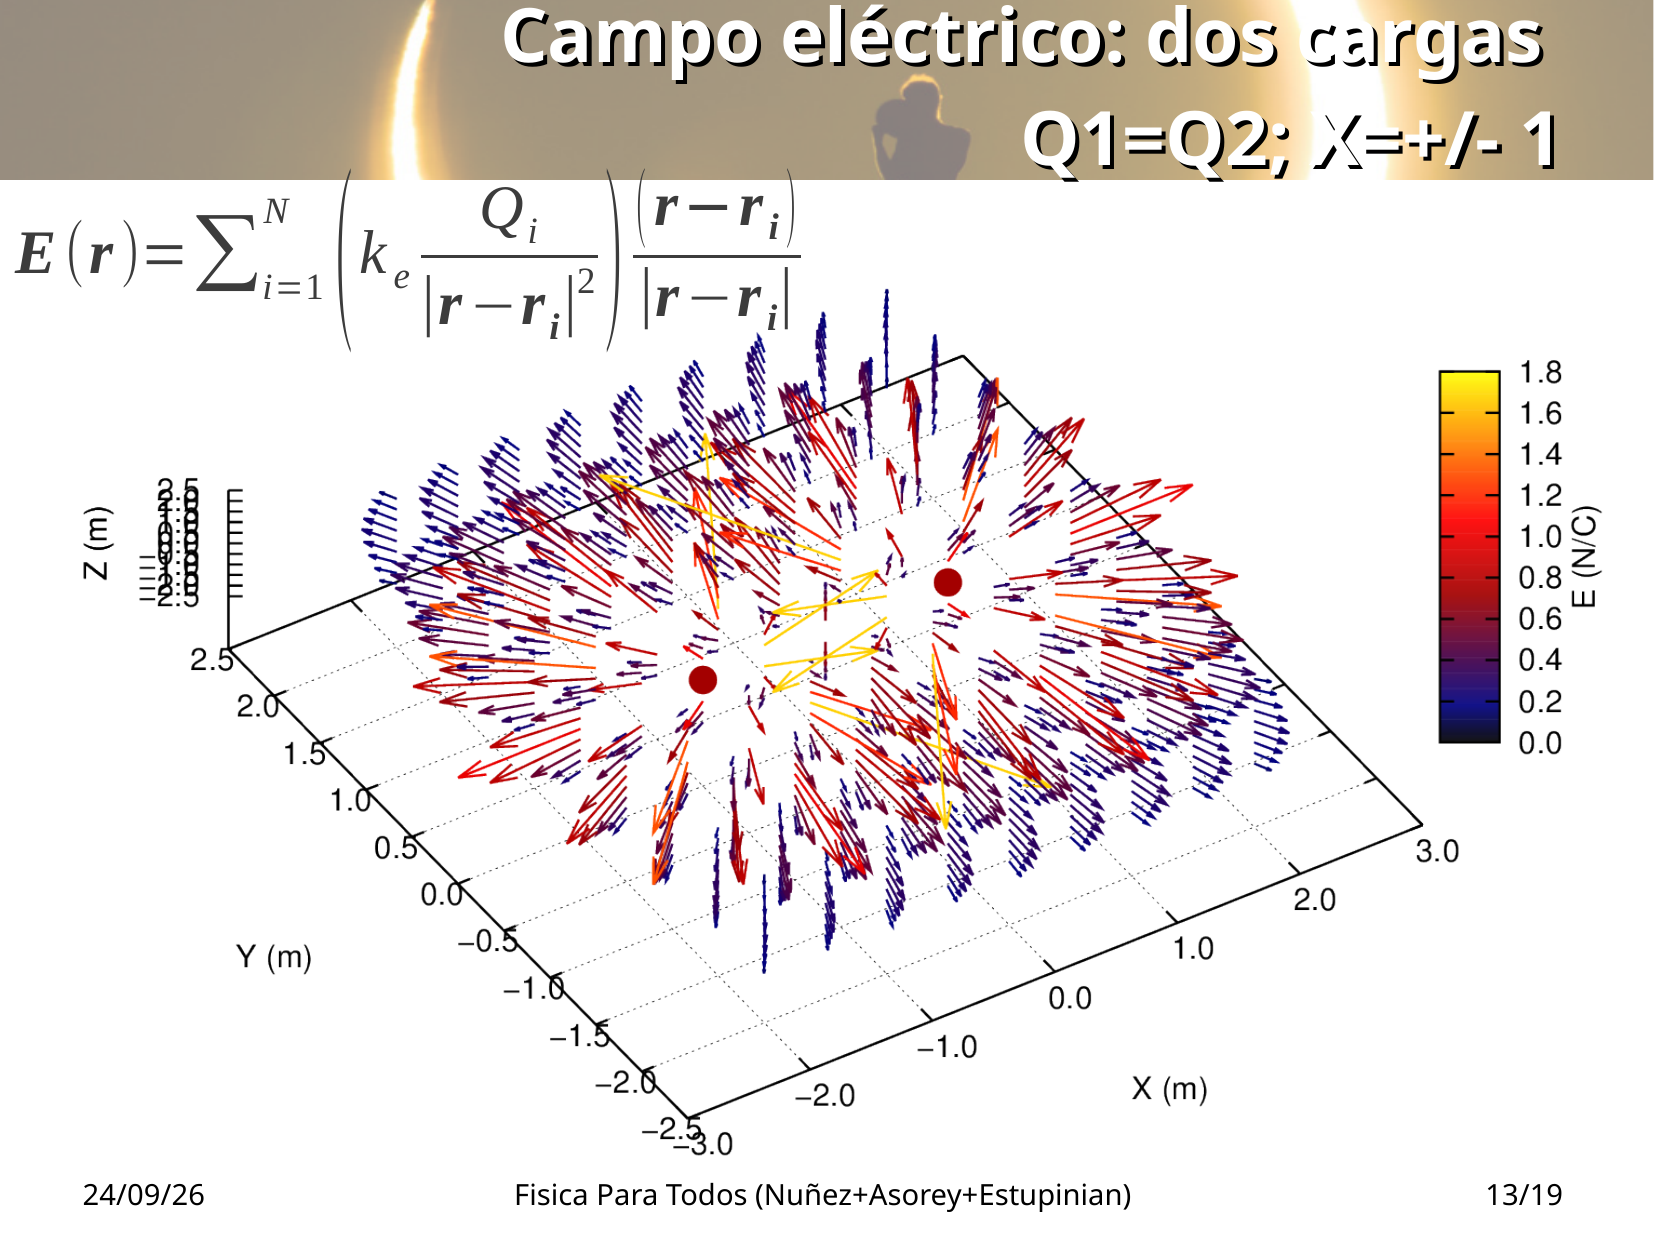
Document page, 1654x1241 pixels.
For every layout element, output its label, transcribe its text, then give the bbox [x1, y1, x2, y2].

chart [4, 165, 811, 357]
picture [0, 0, 1654, 1241]
title Campo eléctrico: dos cargas Q1=Q2; X=+/- 1 [75, 0, 1564, 106]
